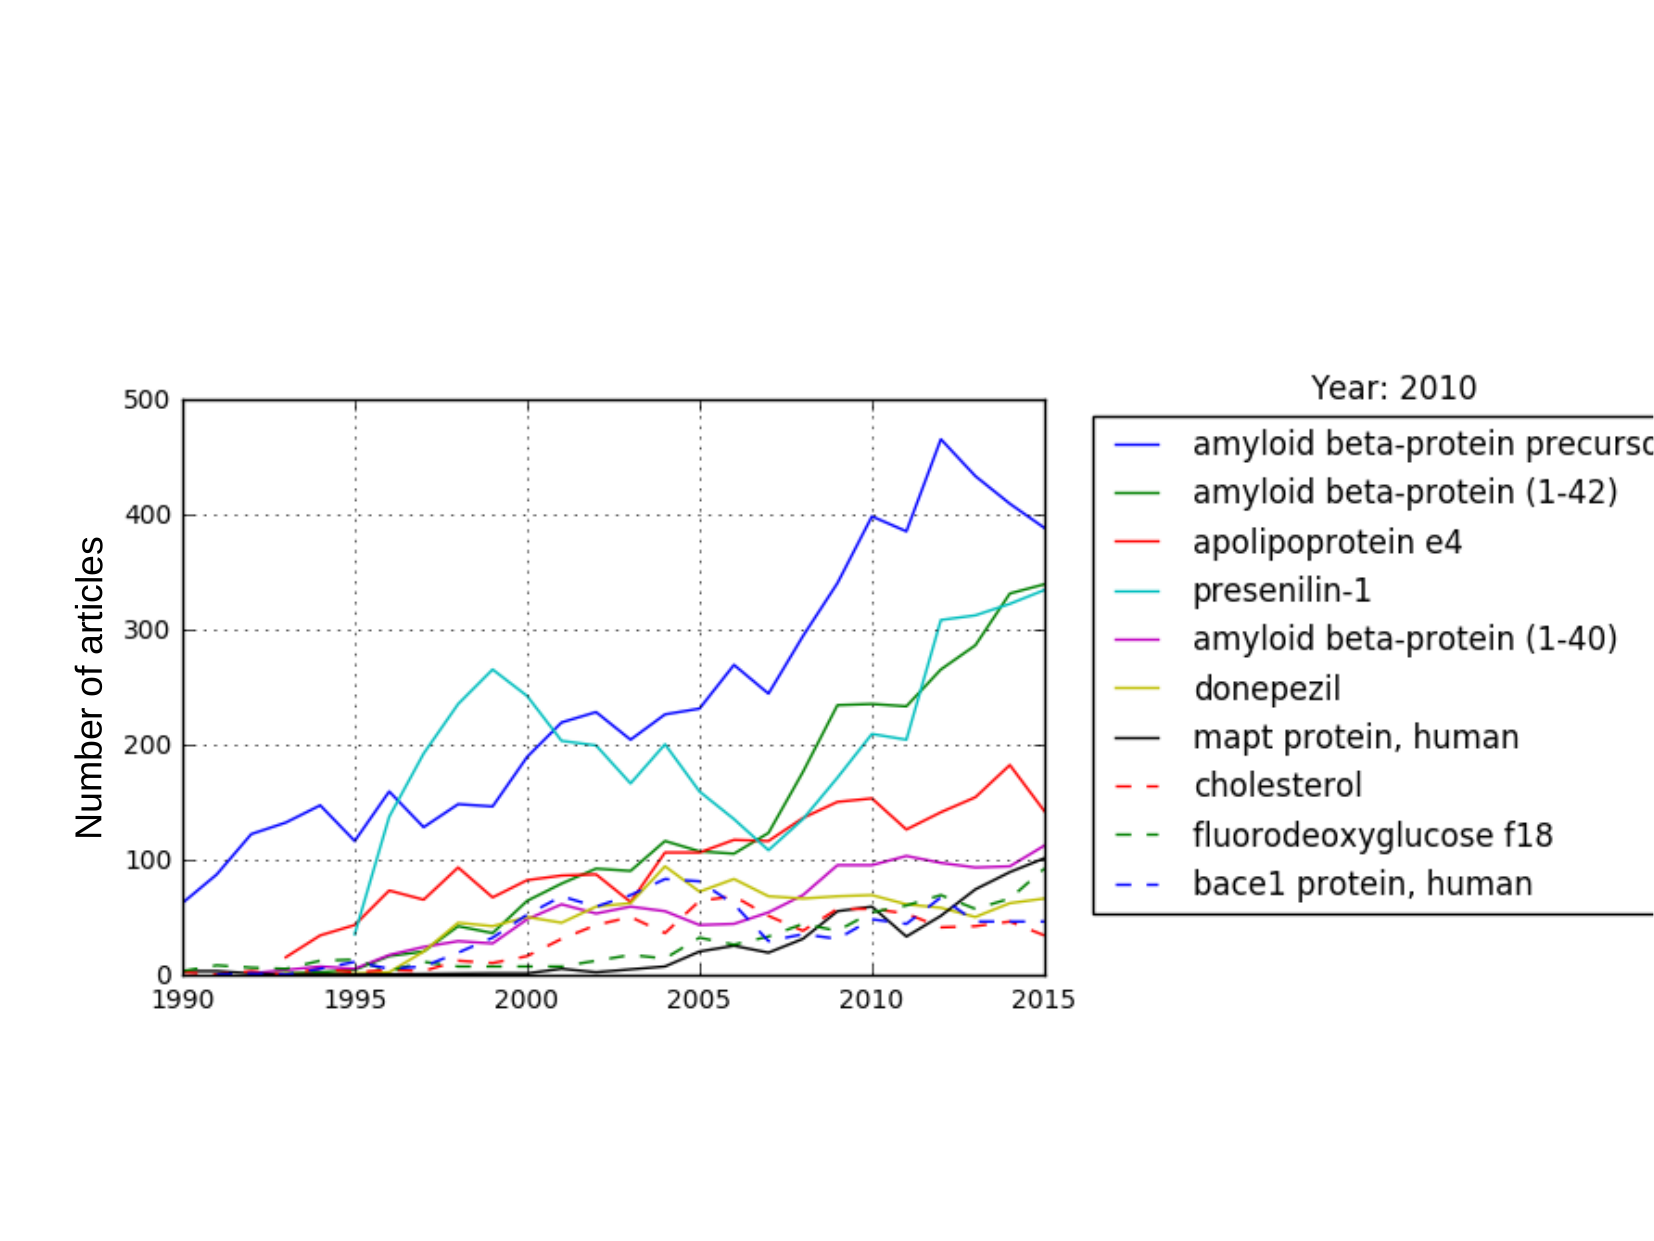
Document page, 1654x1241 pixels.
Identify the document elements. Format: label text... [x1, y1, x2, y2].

picture [105, 344, 1654, 1031]
text_box Number of articles [60, 345, 182, 856]
